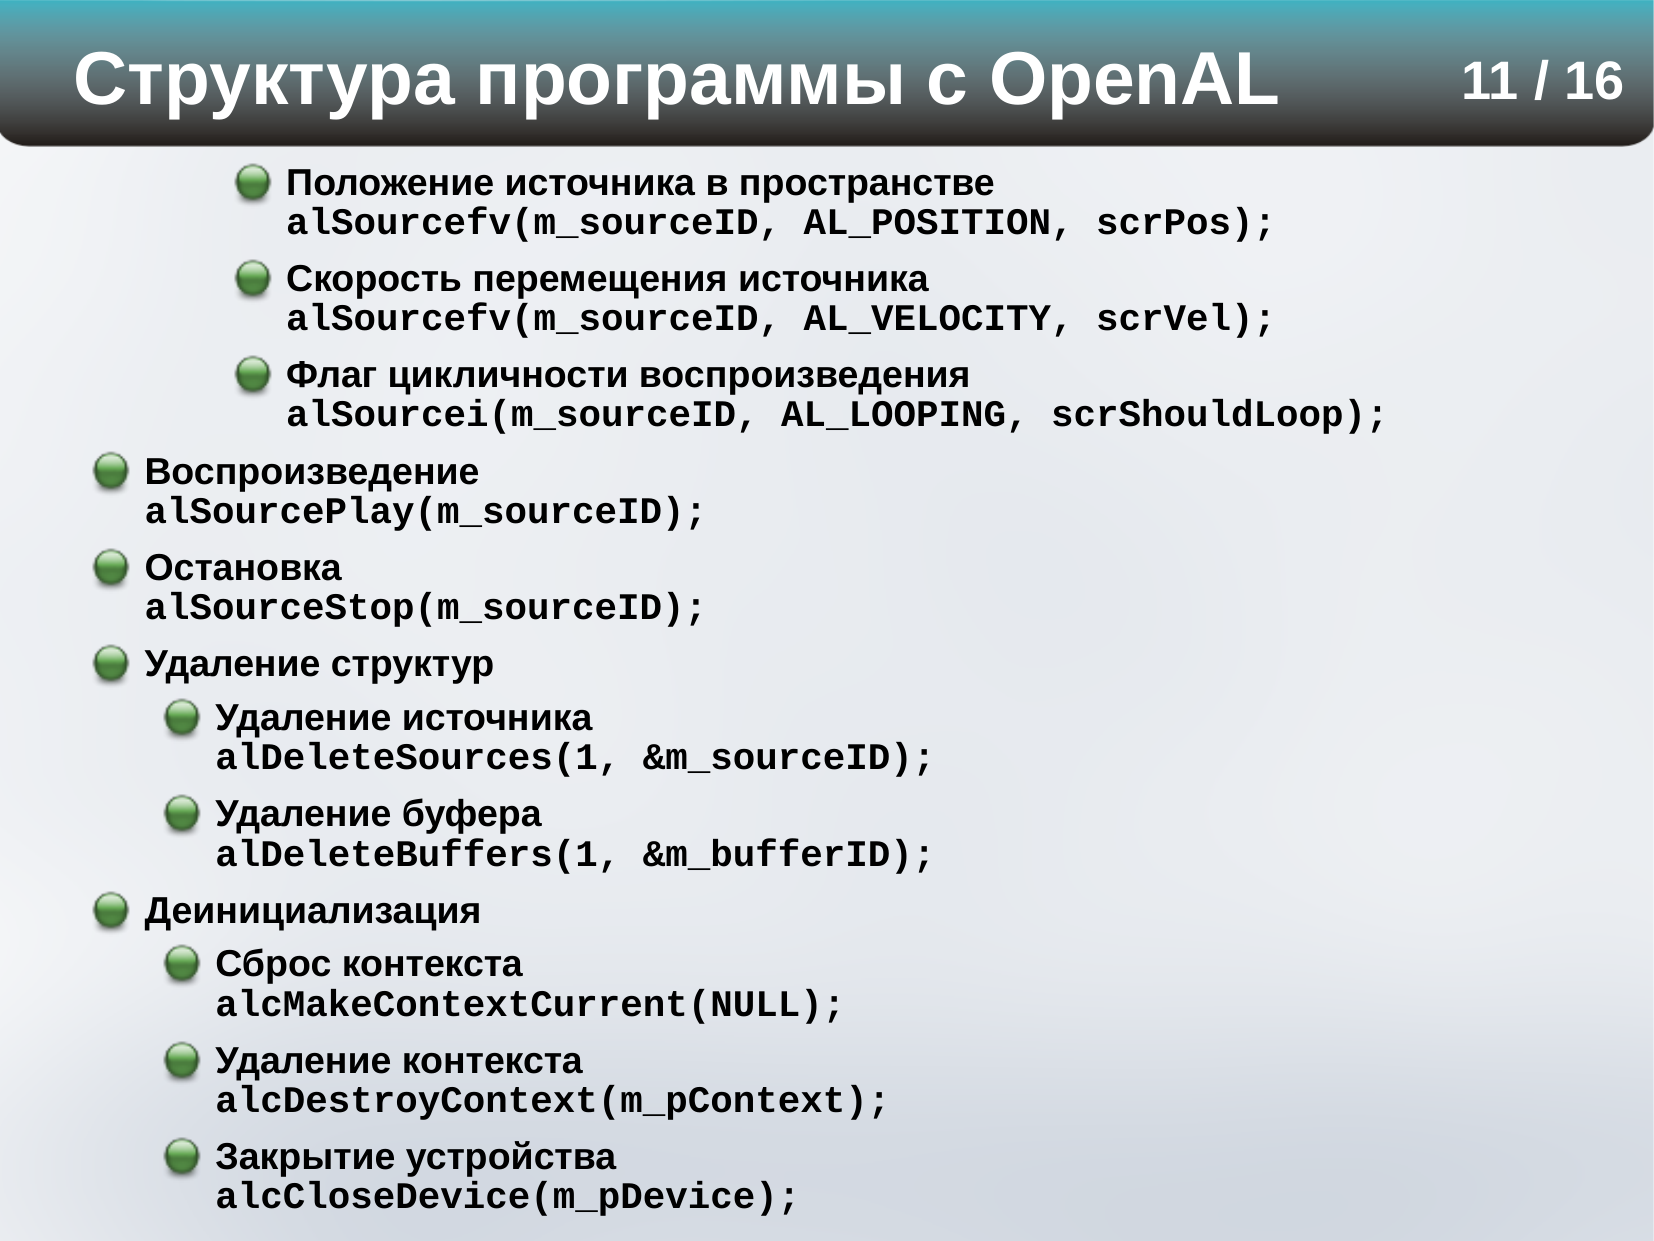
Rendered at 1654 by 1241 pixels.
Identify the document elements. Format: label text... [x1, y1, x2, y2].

picture [0, 0, 1654, 1241]
text_box <номер> / 16 [1446, 42, 1654, 179]
text_box Структура программы с OpenAL [59, 29, 1418, 129]
text_box Положение источника в пространстве alSourcefv(m_sourceID, AL_POSITION, scrPos); Скорость перемещения источника alSourcefv(m_sourceID, AL_VELOCITY, scrVel); Флаг цикличности воспроизведения alSourcei(m_sourceID, AL_LOOPING, scrShouldLoop); Воспроизведение alSourcePlay(m_sourceID); Остановка alSourceStop(m_sourceID); Удаление структур Удаление источника alDeleteSources(1, &m_sourceID); Удаление буфера alDeleteBuffers(1, &m_bufferID); Деинициализация Сброс контекста alcMakeContextCurrent(NULL); Удаление контекста alcDestroyContext(m_pContext); Закрытие устройства alcCloseDevice(m_pDevice); [70, 153, 1595, 1228]
